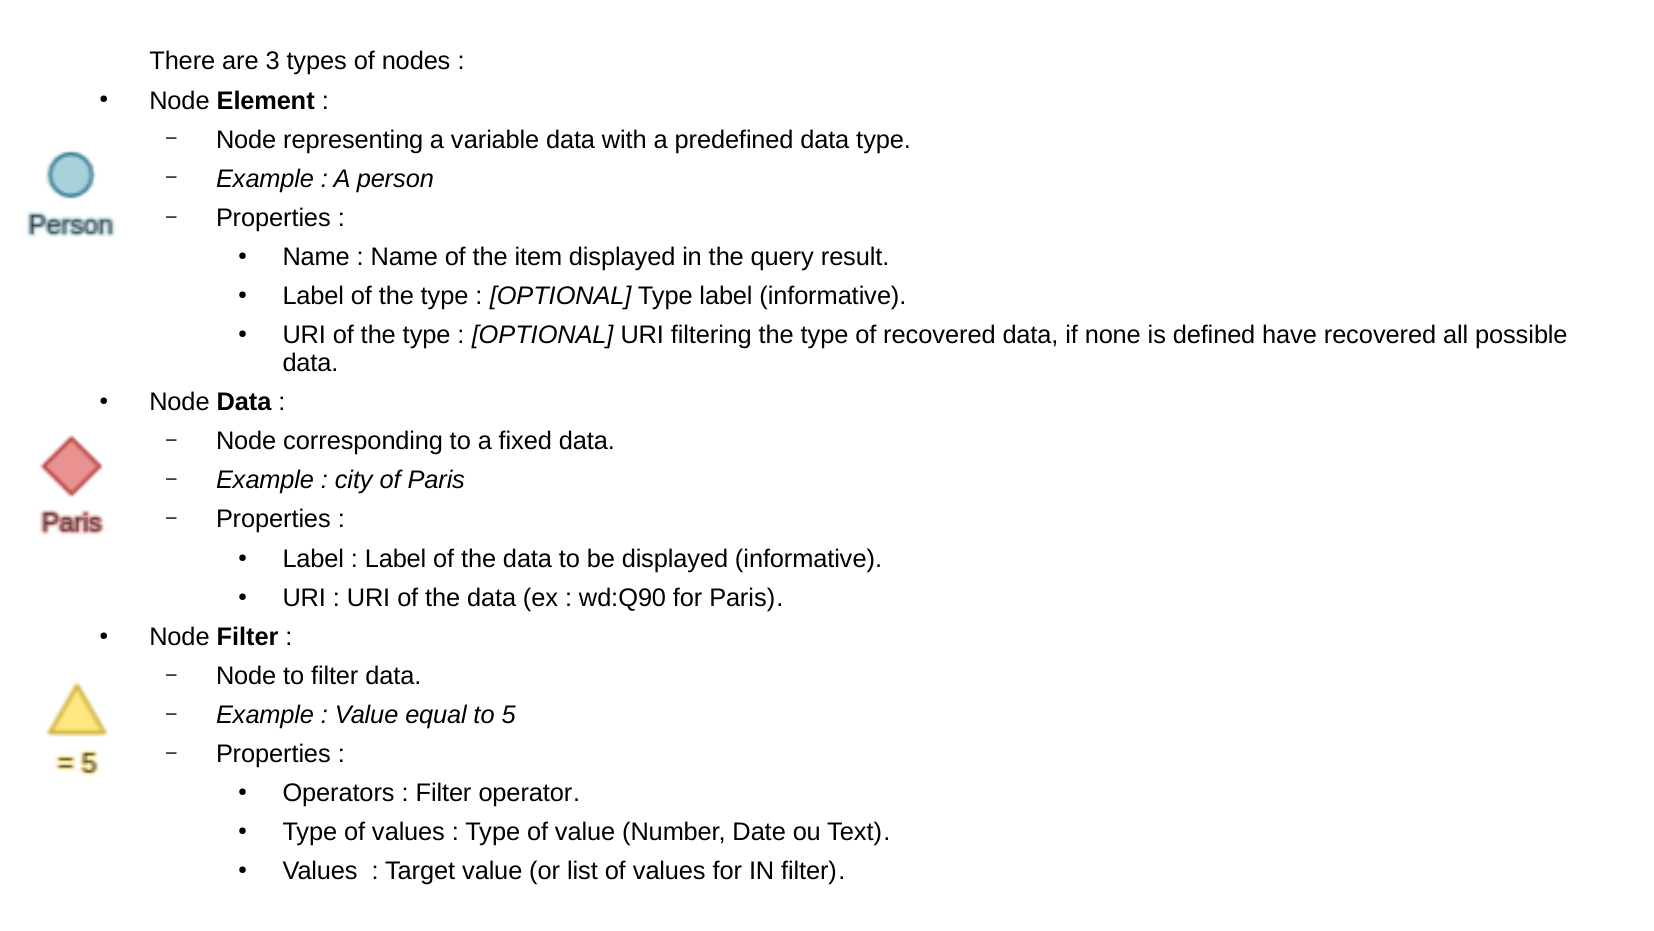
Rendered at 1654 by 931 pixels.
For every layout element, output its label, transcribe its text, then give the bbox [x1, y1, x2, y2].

list There are 3 types of nodes : Node Element : Node representing a variable data with a predefined data type. Example : A person Properties : Name : Name of the item displayed in the query result. Label of the type : [OPTIONAL] Type label (informative). URI of the type : [OPTIONAL] URI filtering the type of recovered data, if none is defined have recovered all possible data. Node Data : Node corresponding to a fixed data. Example : city of Paris Properties : Label : Label of the data to be displayed (informative). URI : URI of the data (ex : wd:Q90 for Paris). Node Filter : Node to filter data. Example : Value equal to 5 Properties : Operators : Filter operator. Type of values : Type of value (Number, Date ou Text). Values : Target value (or list of values for IN filter). [82, 47, 1571, 886]
picture [20, 141, 130, 249]
picture [34, 668, 120, 788]
picture [23, 425, 119, 546]
